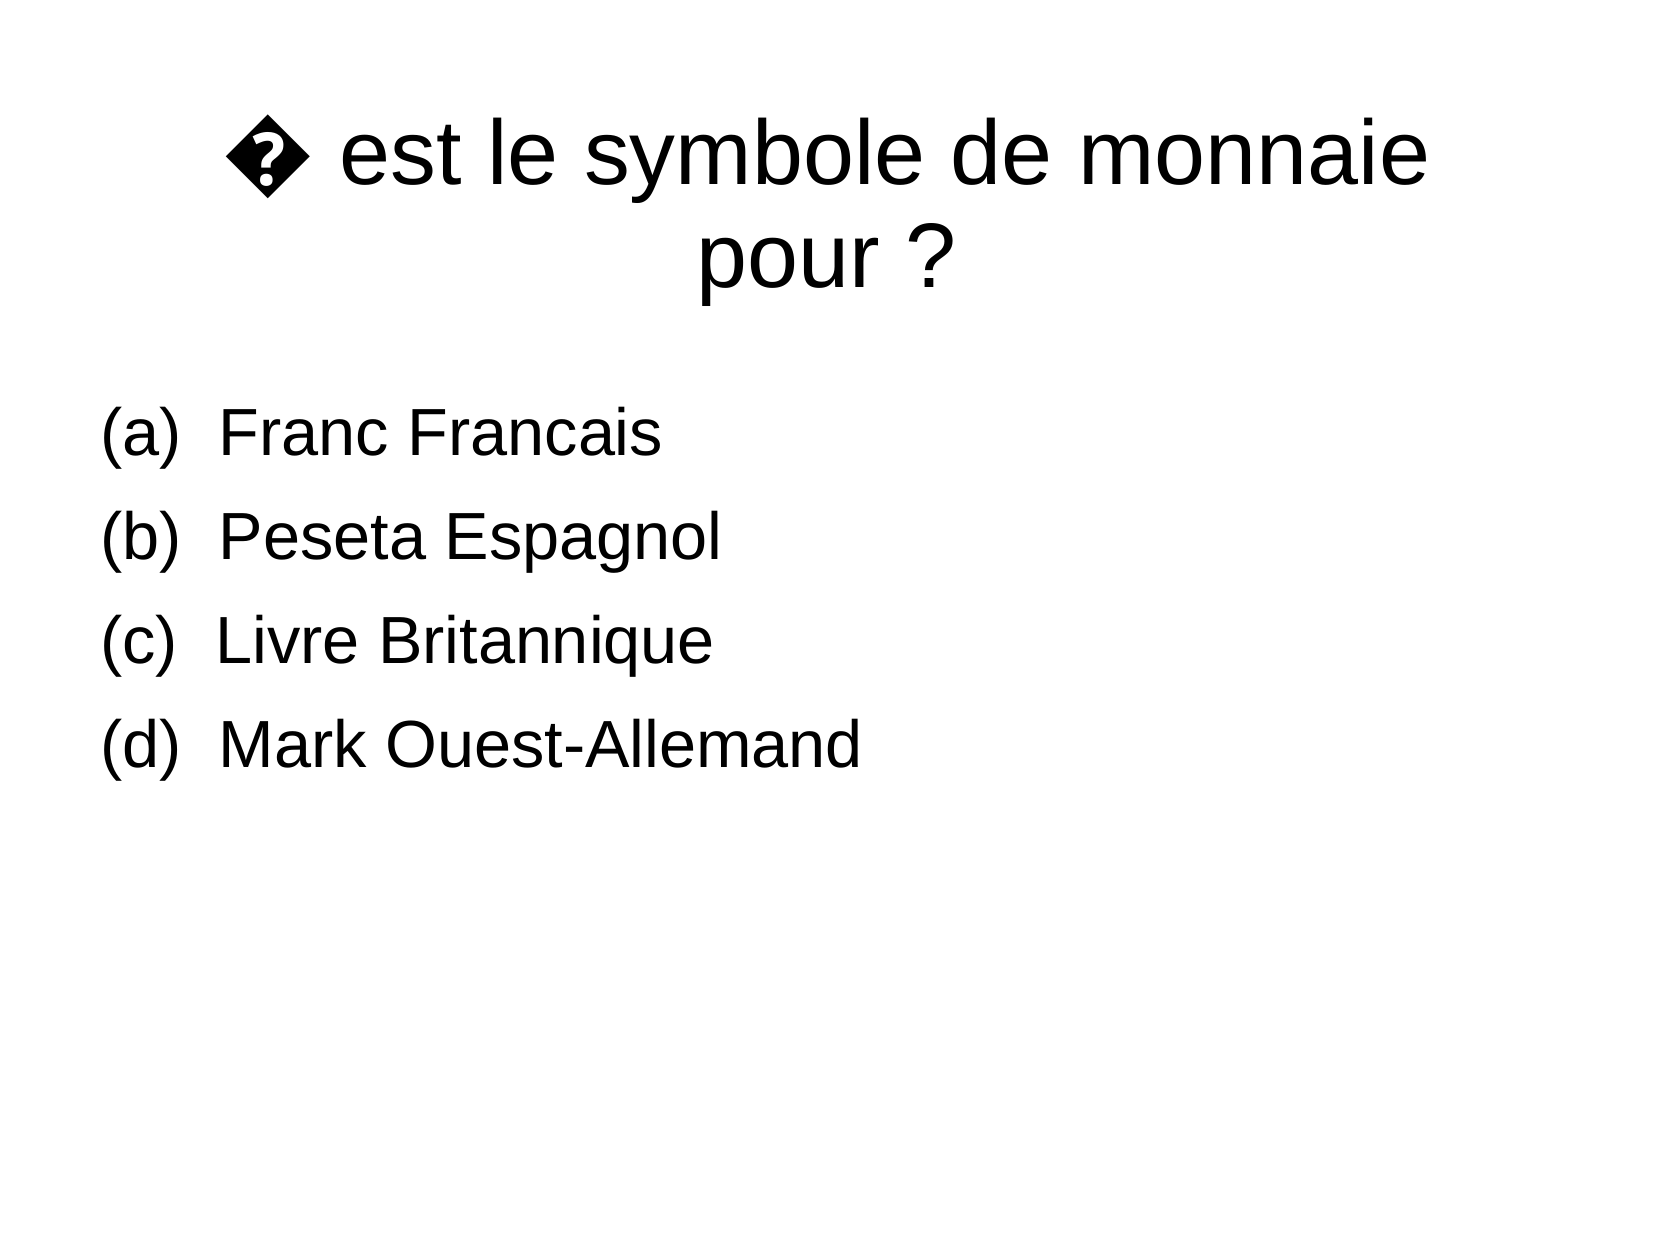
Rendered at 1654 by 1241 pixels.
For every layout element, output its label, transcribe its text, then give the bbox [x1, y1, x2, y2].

title � est le symbole de monnaie pour ? [82, 49, 1571, 257]
list Franc Francais Peseta Espagnol Livre Britannique Mark Ouest-Allemand [82, 290, 1571, 1109]
